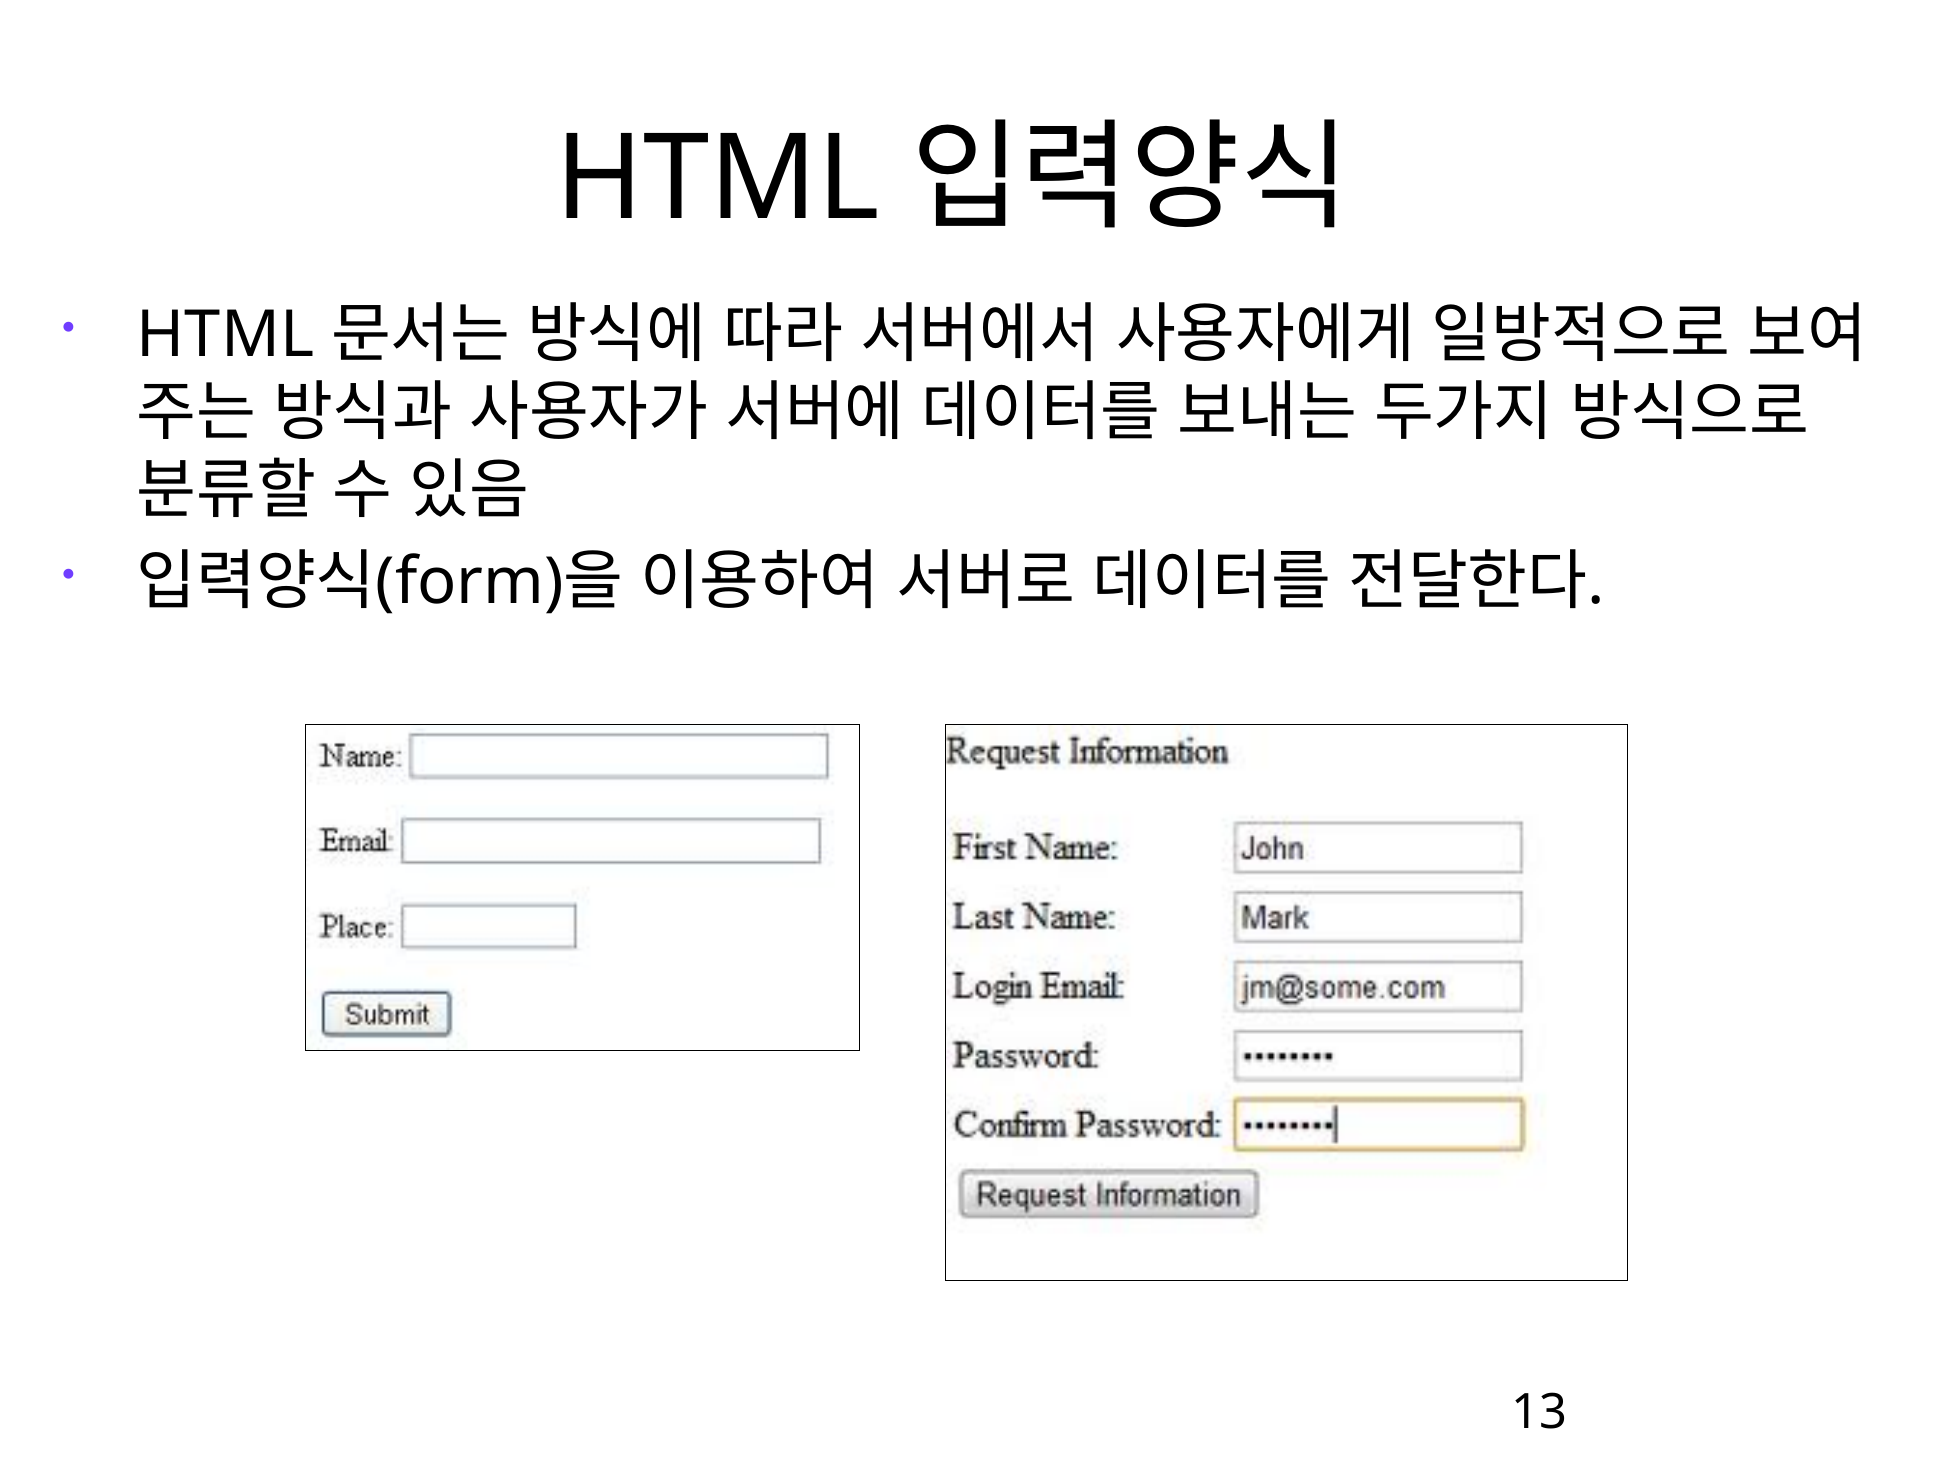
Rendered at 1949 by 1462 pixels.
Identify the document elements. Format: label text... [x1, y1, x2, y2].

picture [305, 724, 860, 1051]
title HTML 입력양식 [156, 92, 1749, 255]
slide_number <숫자> [1496, 1372, 1899, 1462]
list HTML 문서는 방식에 따라 서버에서 사용자에게 일방적으로 보여주는 방식과 사용자가 서버에 데이터를 보내는 두가지 방식으로 분류할 수 있음 입력양식(form)을 이용하여 서버로 데이터를 전달한다. [48, 284, 1897, 1343]
picture [945, 724, 1628, 1281]
